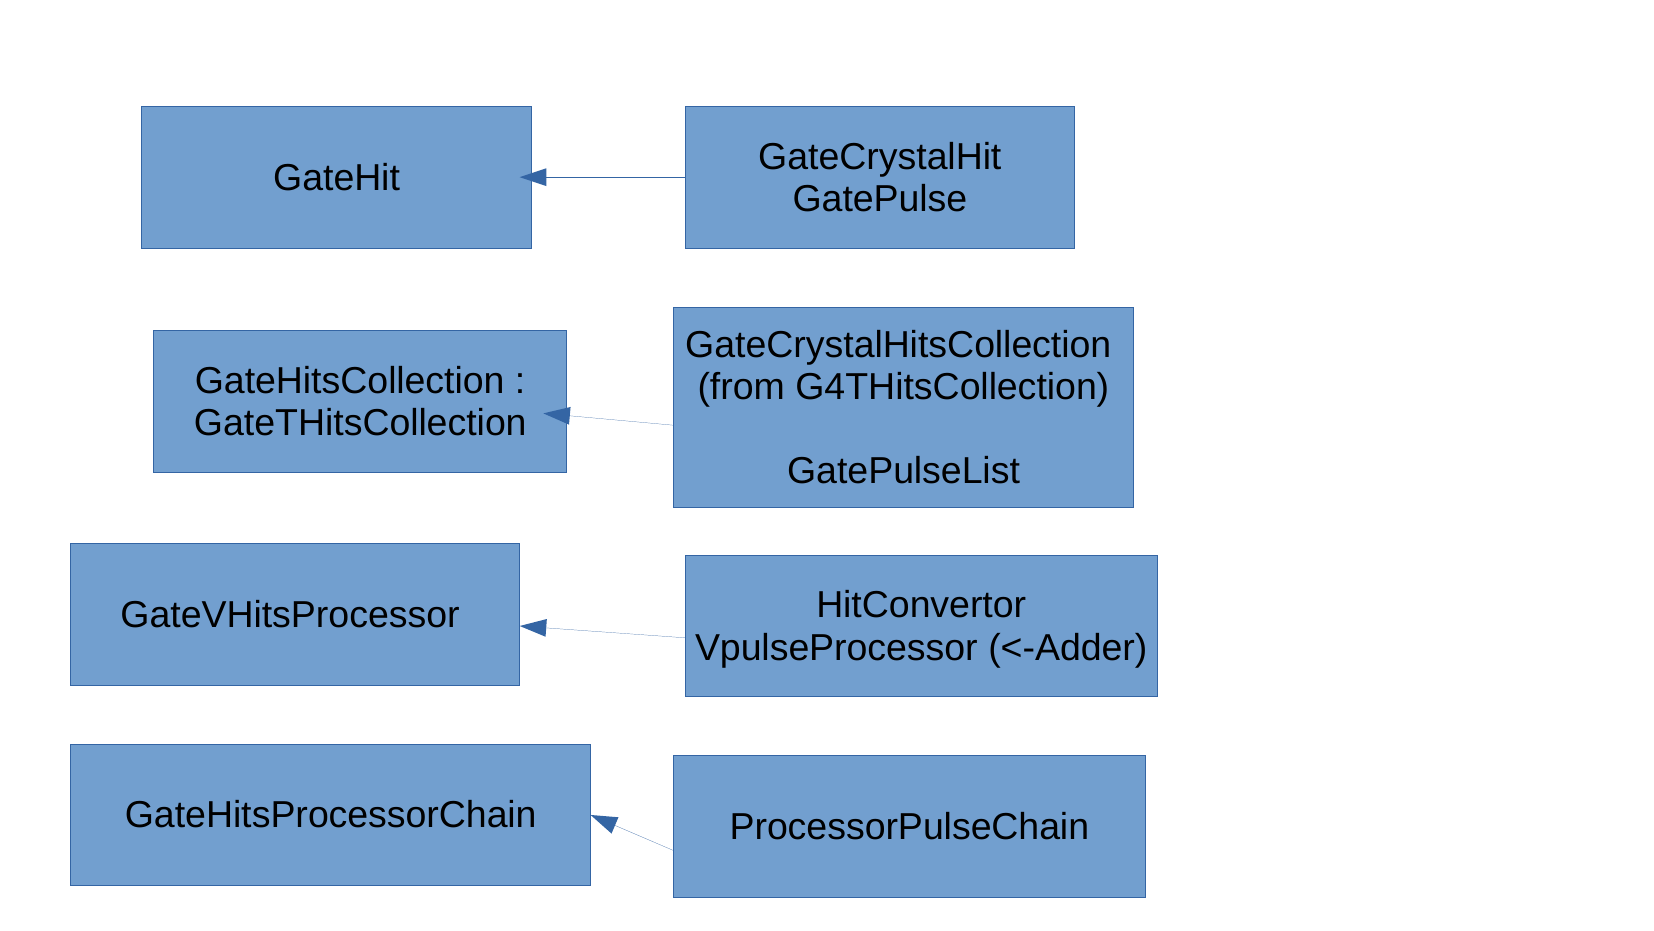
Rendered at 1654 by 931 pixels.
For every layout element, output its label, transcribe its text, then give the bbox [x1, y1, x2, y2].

text_box GateVHitsProcessor [70, 543, 520, 686]
text_box ProcessorPulseChain [673, 755, 1146, 898]
text_box GateHitsProcessorChain [70, 744, 591, 886]
text_box GateCrystalHit GatePulse [685, 106, 1075, 249]
text_box GateHitsCollection : GateTHitsCollection [153, 330, 567, 473]
text_box GateCrystalHitsCollection (from G4THitsCollection) GatePulseList [673, 307, 1134, 508]
text_box GateHit [141, 106, 532, 249]
text_box HitConvertor VpulseProcessor (<-Adder) [685, 555, 1158, 697]
